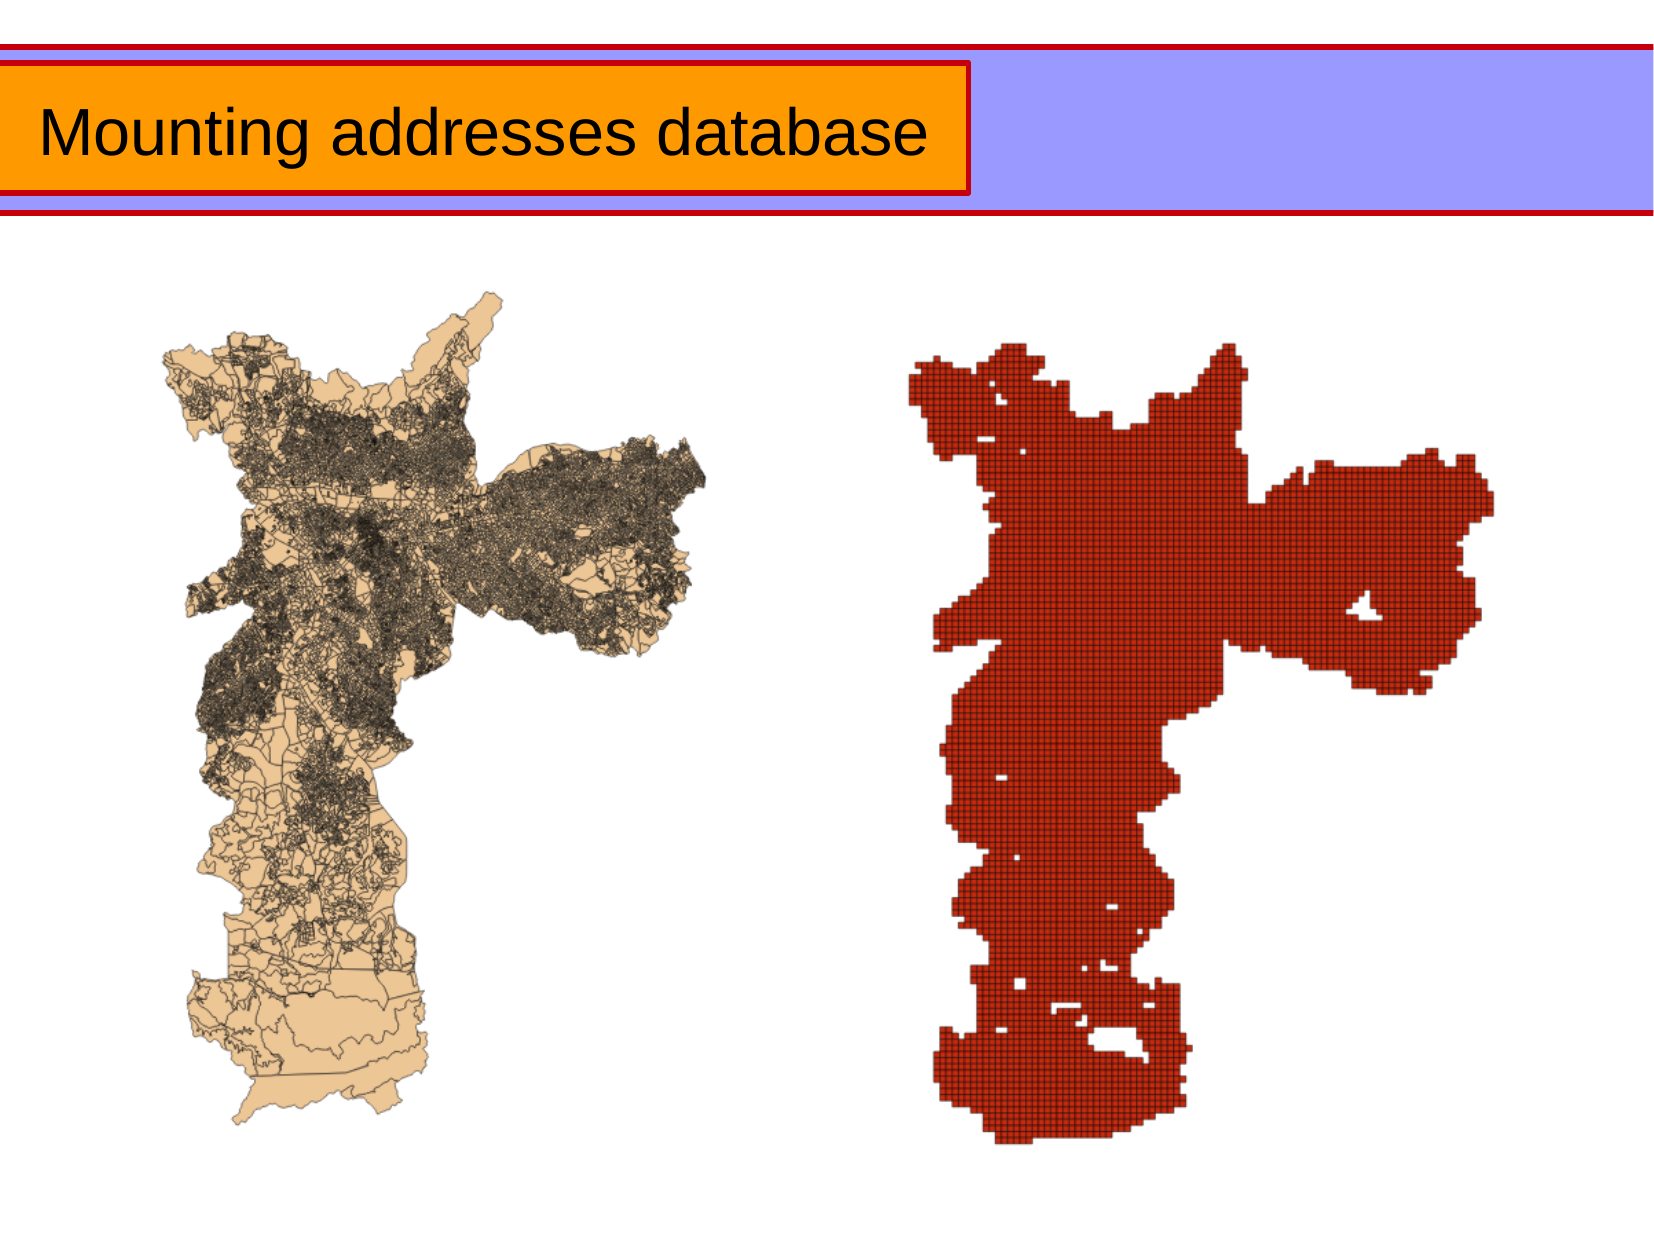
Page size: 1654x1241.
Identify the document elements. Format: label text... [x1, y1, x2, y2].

title Mounting addresses database [0, 57, 969, 207]
text_box [0, 47, 1654, 213]
picture [0, 271, 1635, 1164]
